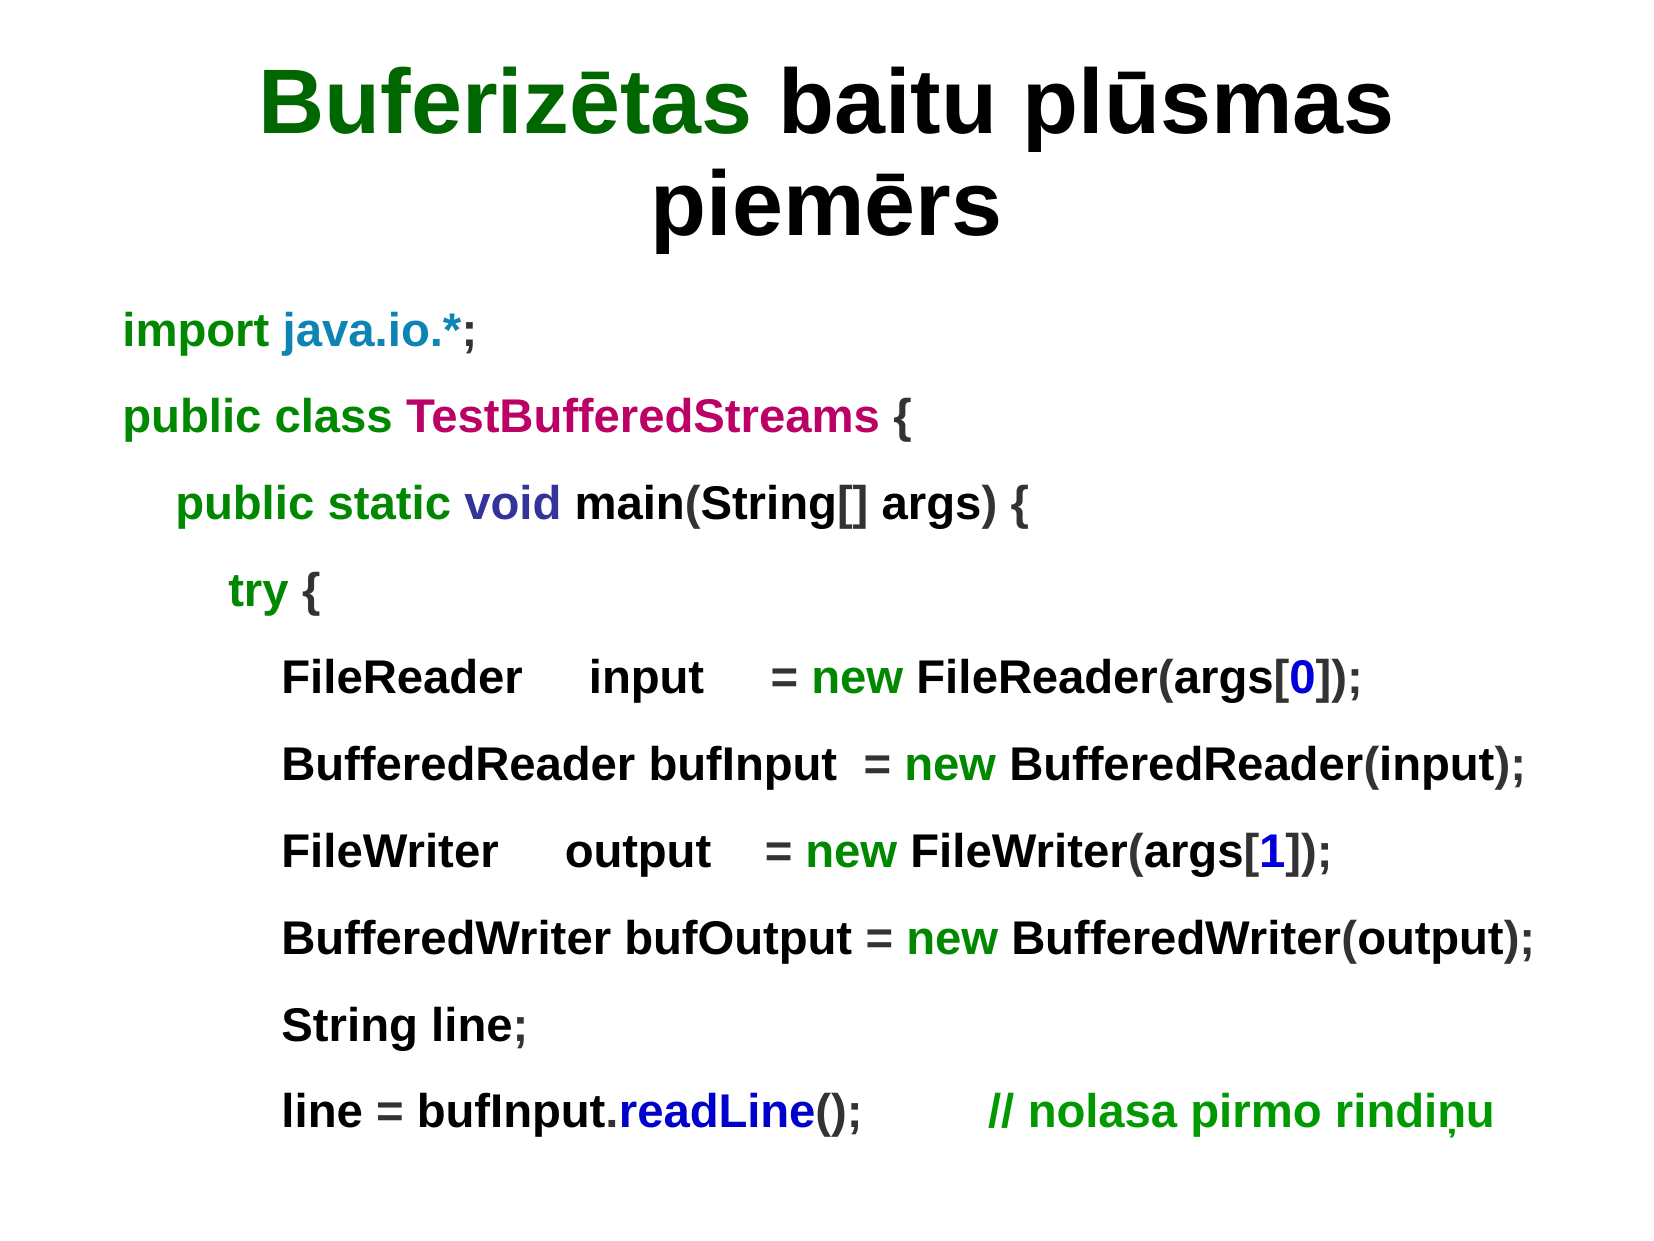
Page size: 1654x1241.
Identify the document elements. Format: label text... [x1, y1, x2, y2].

title Buferizētas baitu plūsmas piemērs [82, 49, 1571, 257]
list import java.io.*; public class TestBufferedStreams { public static void main(String[] args) { try { FileReader input = new FileReader(args[0]); BufferedReader bufInput = new BufferedReader(input); FileWriter output = new FileWriter(args[1]); BufferedWriter bufOutput = new BufferedWriter(output); String line; line = bufInput.readLine(); // nolasa pirmo rindiņu [82, 290, 1538, 1182]
